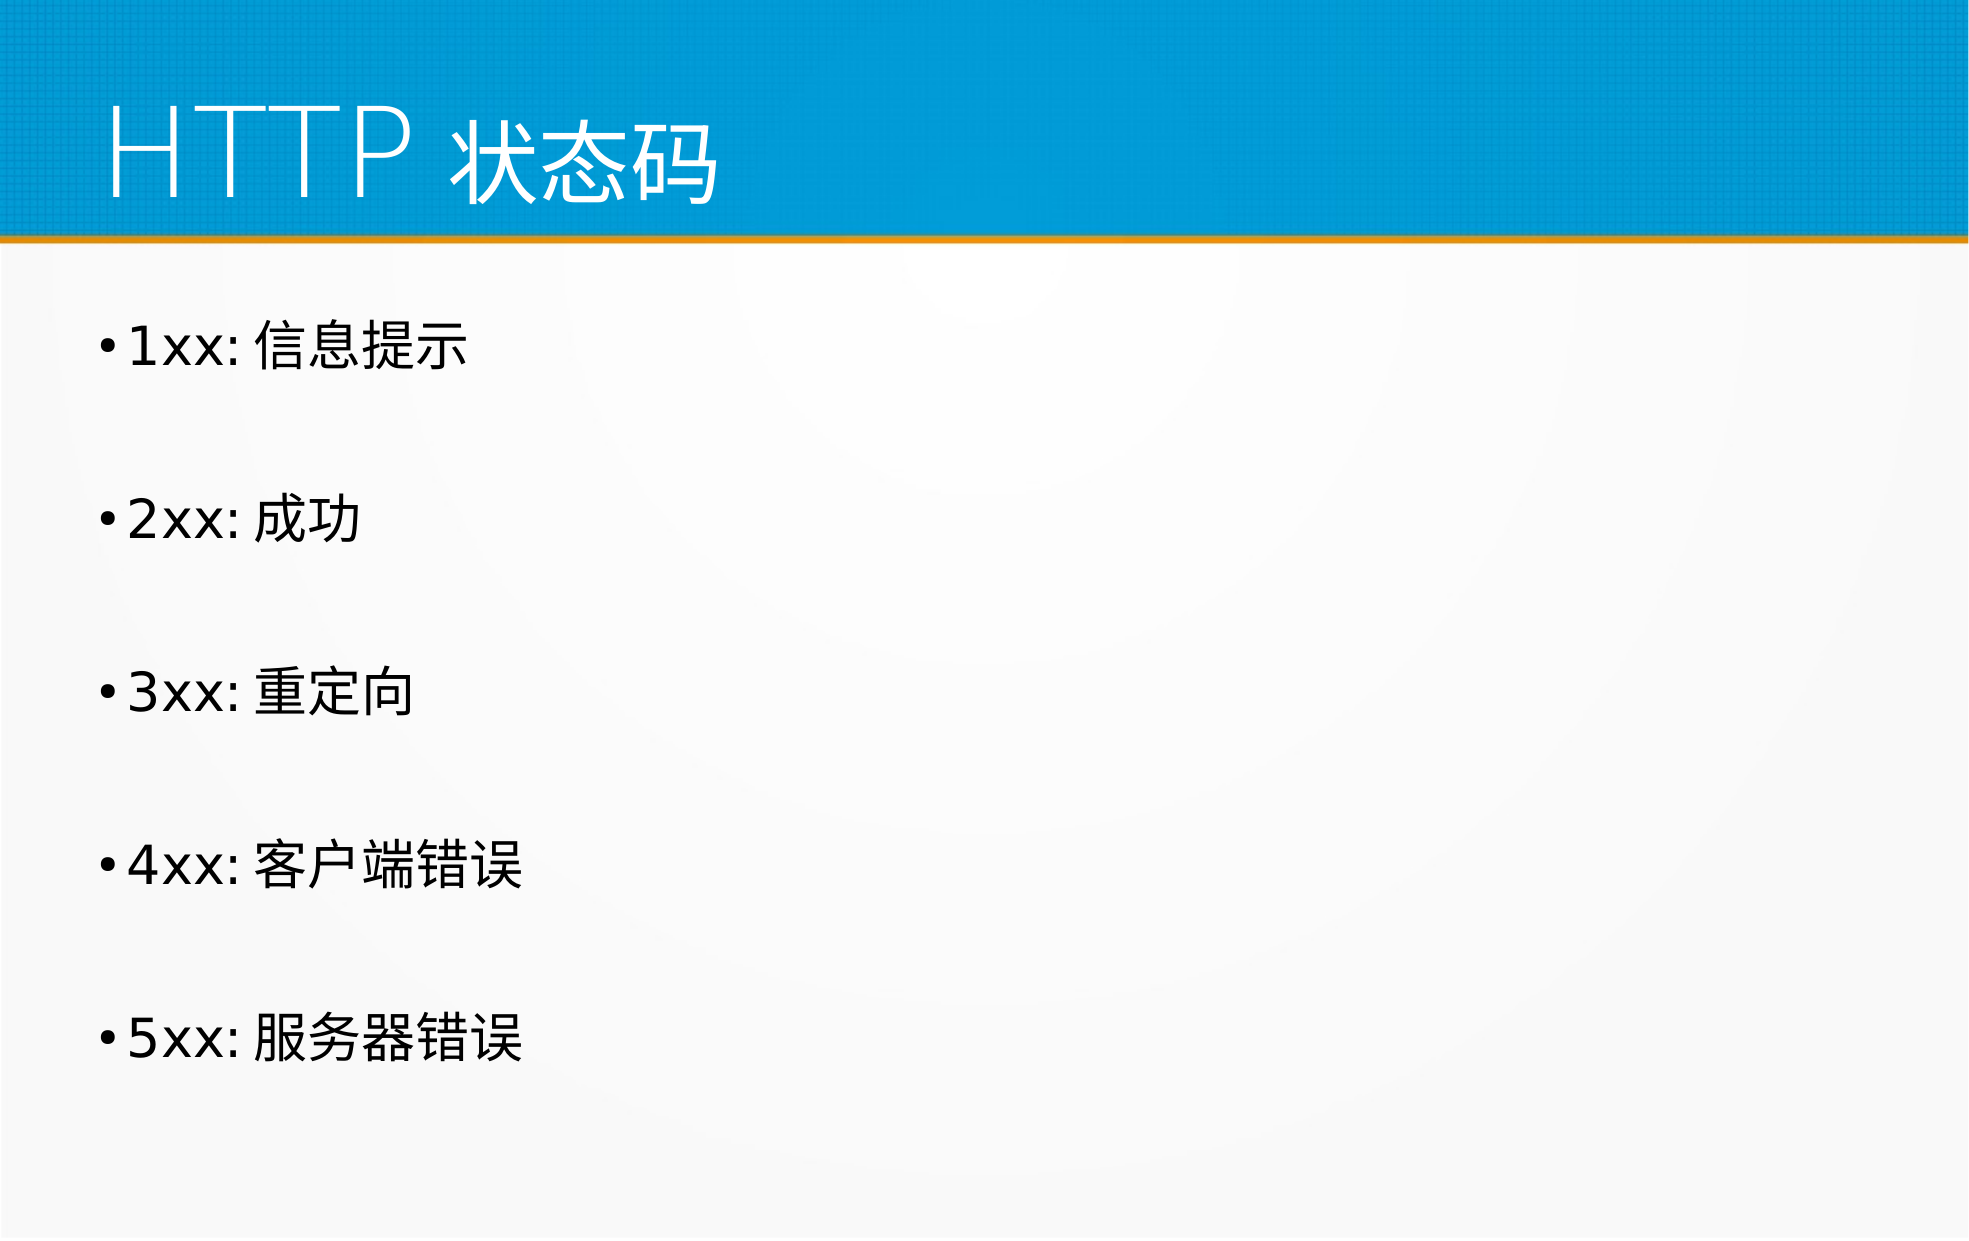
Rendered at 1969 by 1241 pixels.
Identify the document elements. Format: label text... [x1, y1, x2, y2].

title HTTP状态码 [98, 19, 1870, 227]
list 1xx:信息提示 2xx:成功 3xx:重定向 4xx:客户端错误 5xx:服务器错误 [98, 315, 1861, 1081]
picture [0, 233, 1969, 1241]
